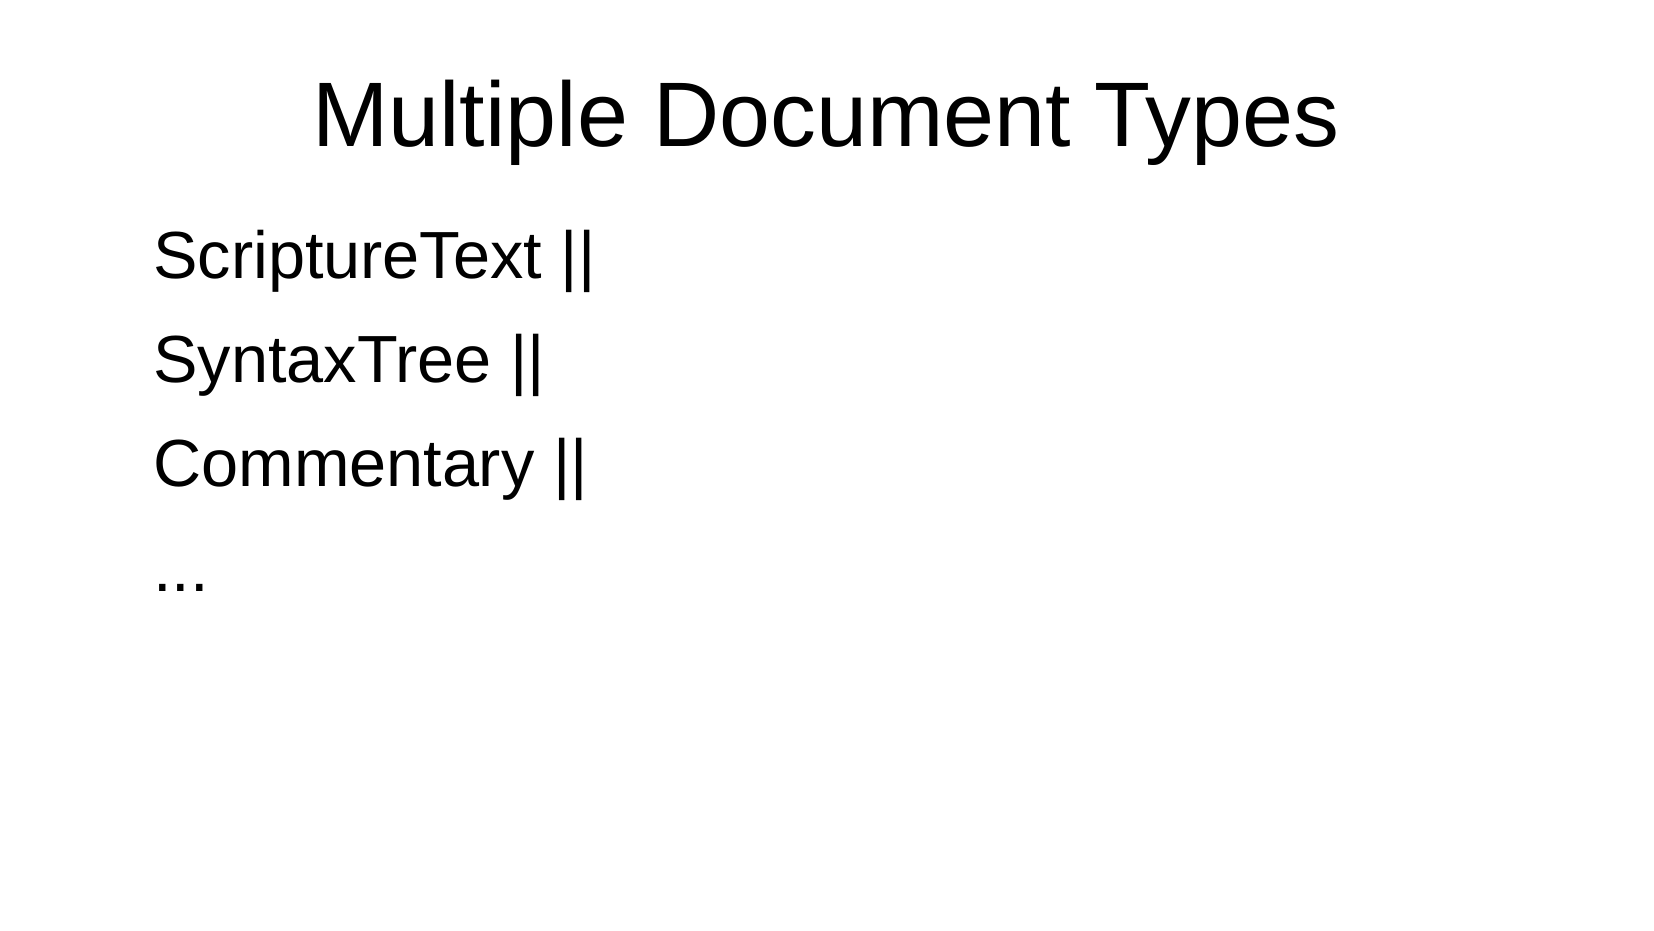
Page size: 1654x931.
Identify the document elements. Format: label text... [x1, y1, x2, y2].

list ScriptureText || SyntaxTree || Commentary || ... [82, 217, 1571, 758]
title Multiple Document Types [82, 37, 1571, 193]
